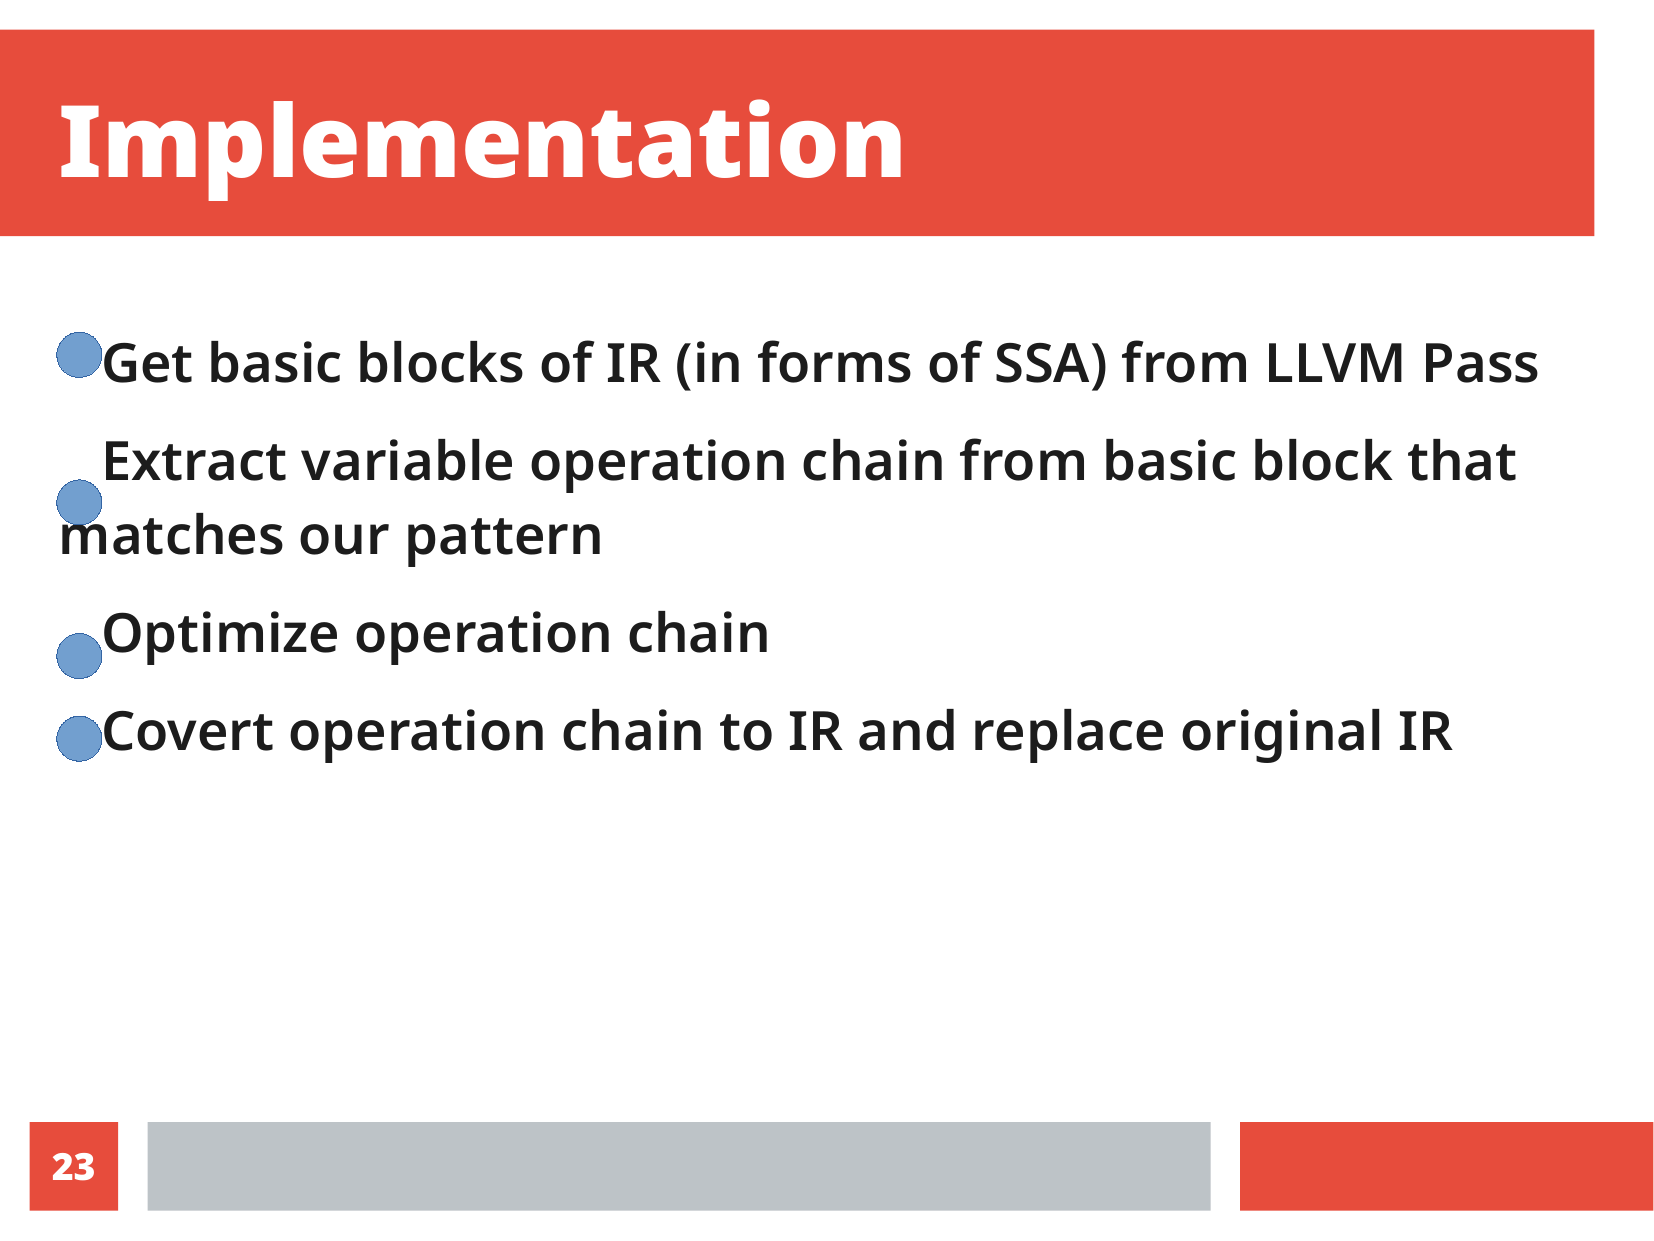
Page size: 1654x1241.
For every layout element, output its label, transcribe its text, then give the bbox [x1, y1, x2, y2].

title Implementation [59, 59, 1595, 207]
list Get basic blocks of IR (in forms of SSA) from LLVM Pass Extract variable operation chain from basic block that matches our pattern Optimize operation chain Covert operation chain to IR and replace original IR [59, 324, 1565, 1093]
text_box [56, 332, 102, 378]
text_box [56, 633, 102, 679]
text_box [56, 716, 102, 762]
text_box [56, 479, 102, 525]
